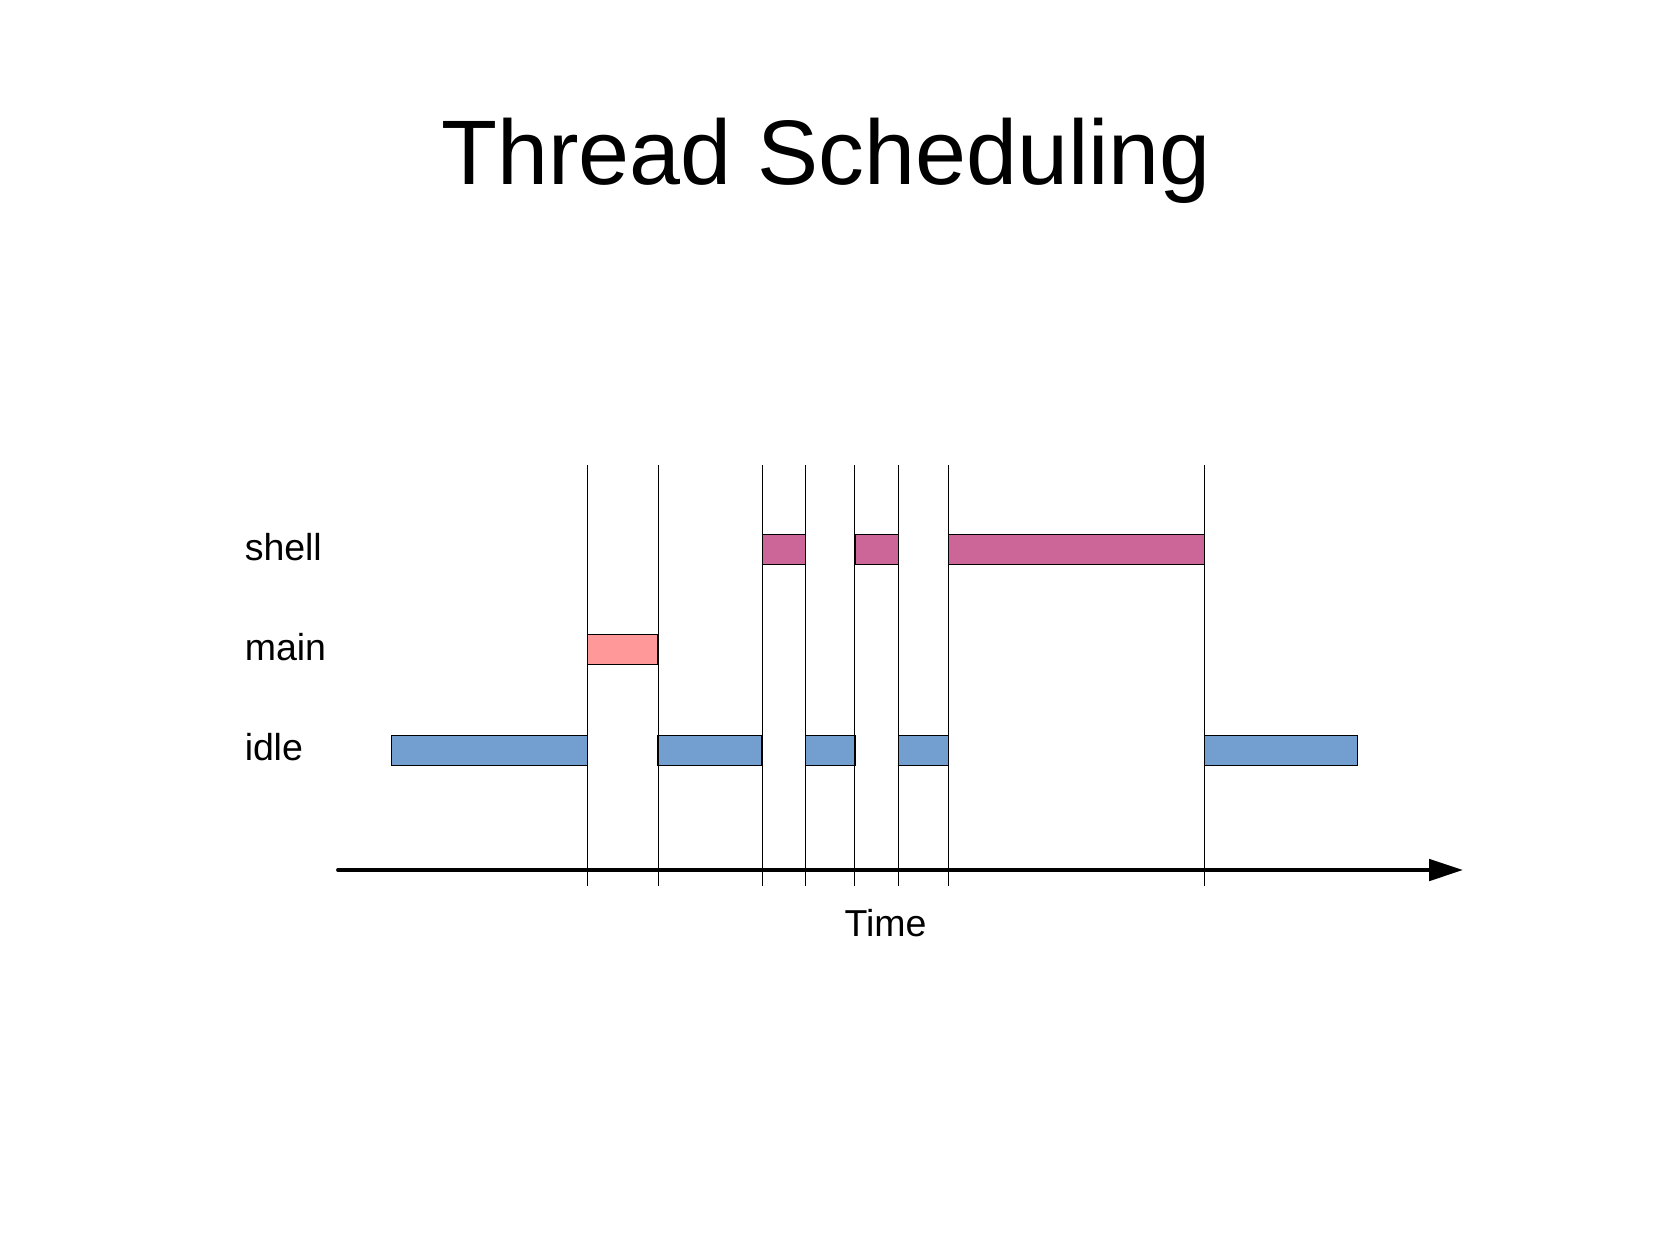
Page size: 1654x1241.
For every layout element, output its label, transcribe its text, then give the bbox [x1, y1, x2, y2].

text_box [855, 534, 898, 565]
text_box shell [229, 518, 337, 576]
text_box [1205, 735, 1358, 766]
text_box [949, 534, 1204, 565]
text_box main [229, 619, 341, 676]
text_box idle [229, 719, 318, 777]
title Thread Scheduling [82, 49, 1571, 257]
text_box [659, 735, 762, 766]
text_box [763, 534, 805, 565]
text_box [806, 735, 854, 766]
text_box Time [829, 895, 942, 952]
text_box [899, 735, 948, 766]
text_box [391, 735, 587, 766]
text_box [588, 634, 658, 665]
